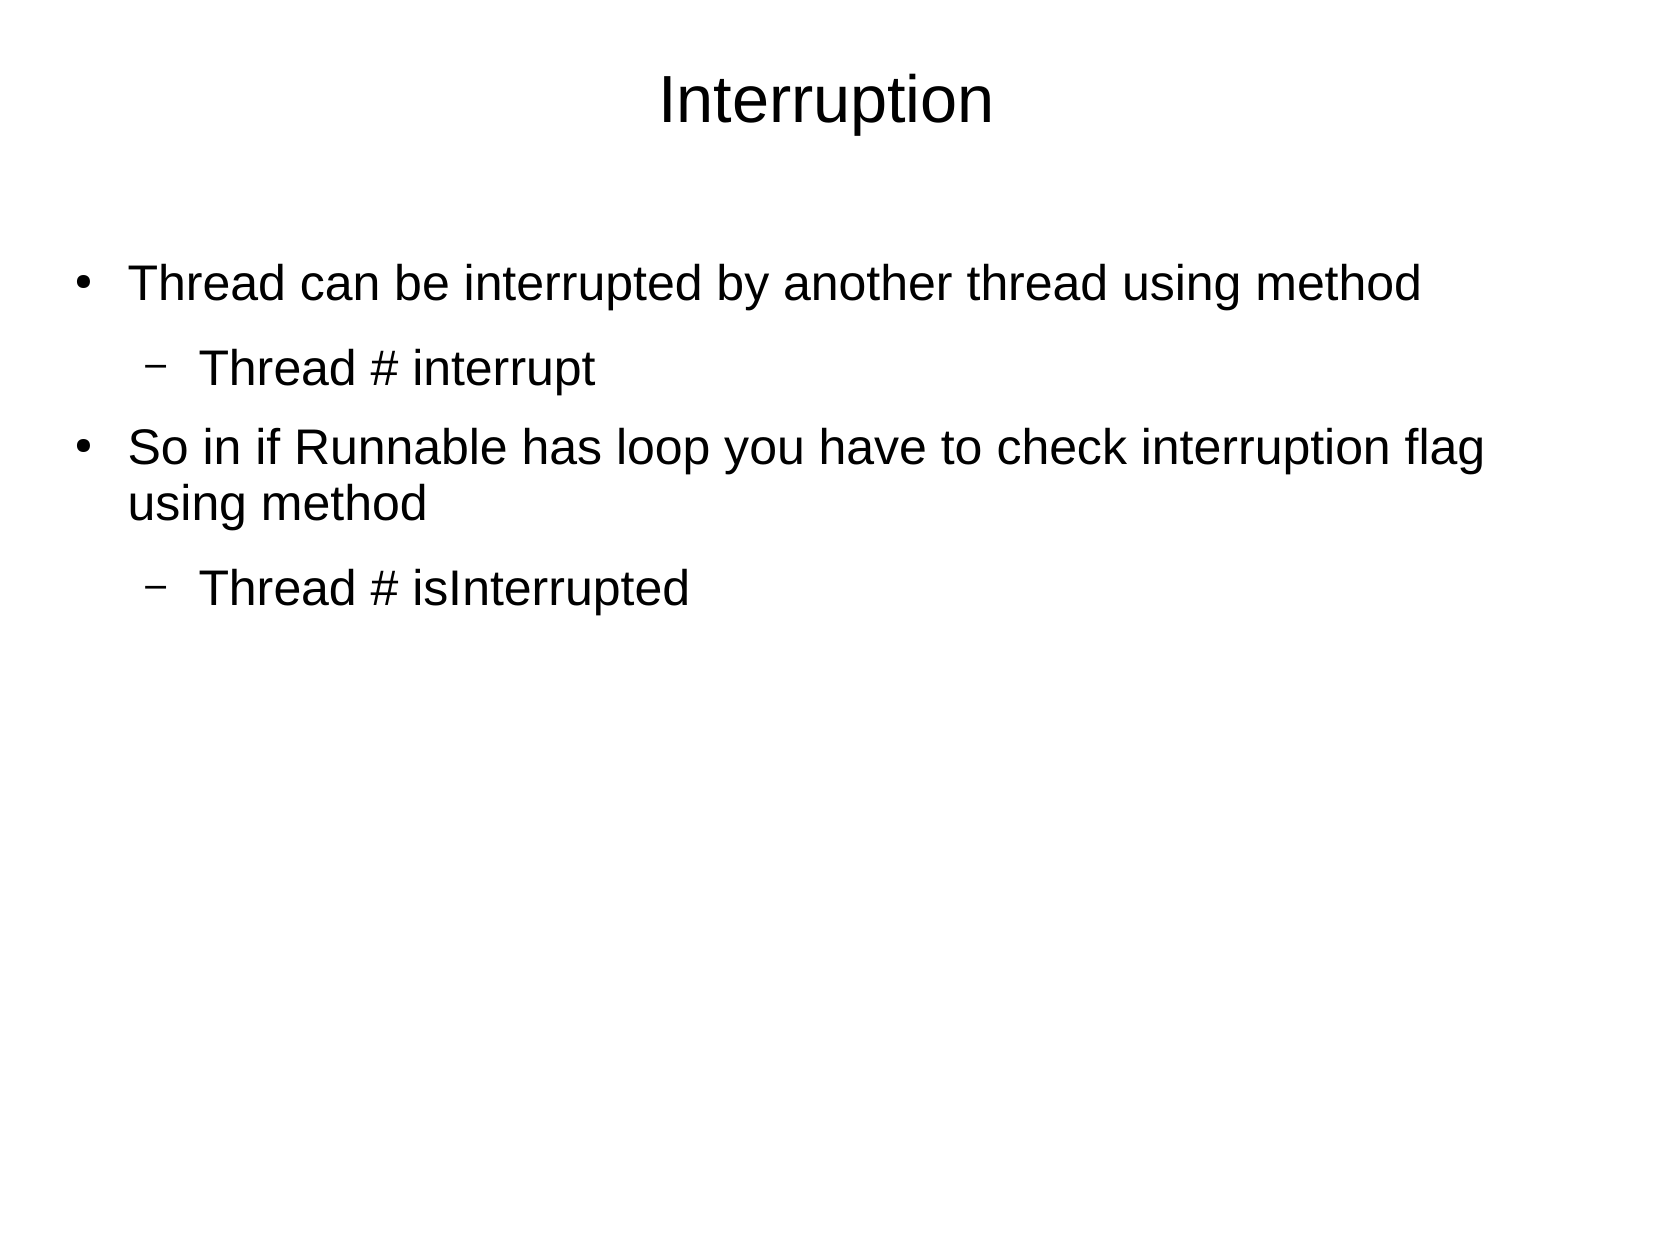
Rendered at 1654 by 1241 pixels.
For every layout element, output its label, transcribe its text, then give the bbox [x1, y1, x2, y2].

list Thread can be interrupted by another thread using method Thread # interrupt So in if Runnable has loop you have to check interruption flag using method Thread # isInterrupted [56, 255, 1546, 1036]
title Interruption [82, 49, 1571, 151]
